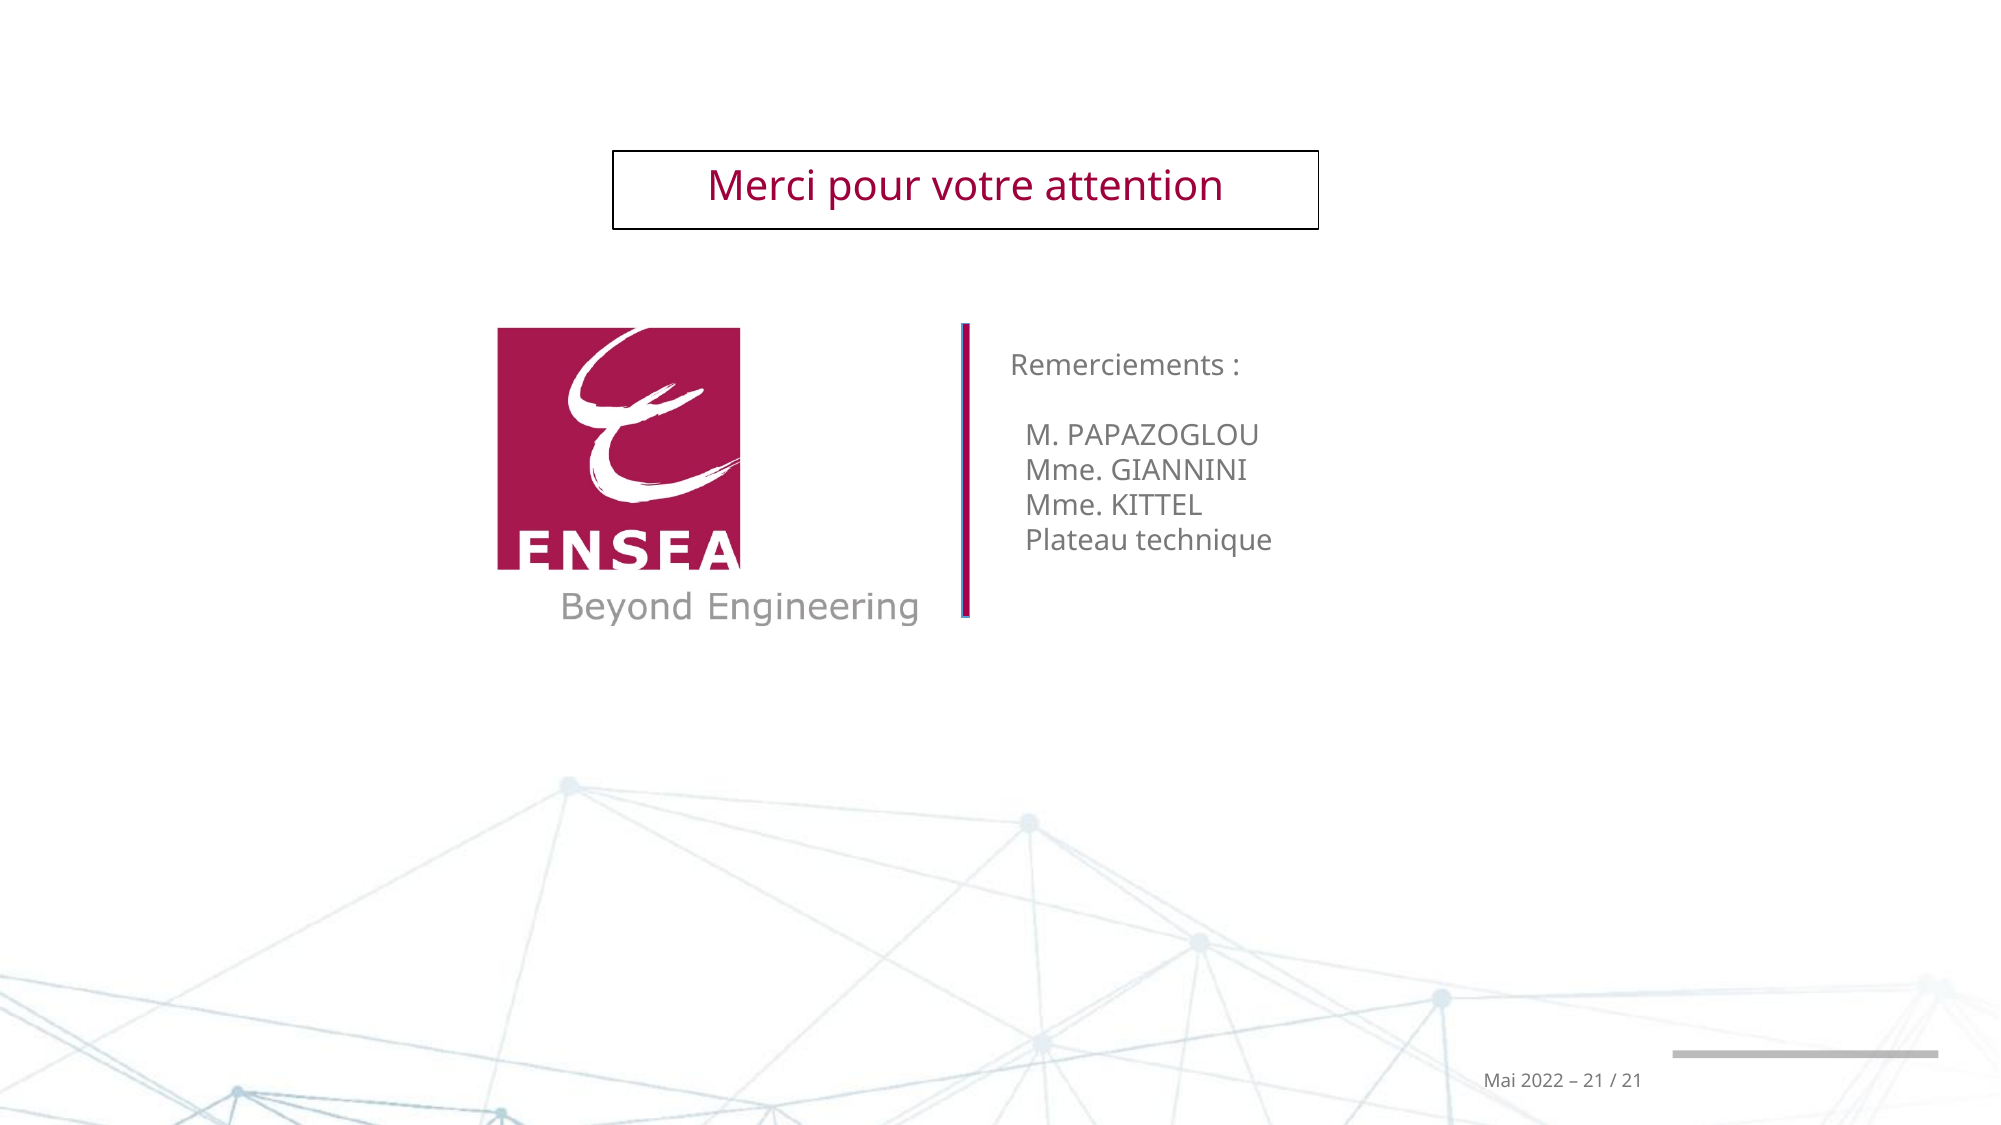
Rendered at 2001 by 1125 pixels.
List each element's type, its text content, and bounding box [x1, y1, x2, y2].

text_box Remerciements : M. PAPAZOGLOU Mme. GIANNINI Mme. KITTEL Plateau technique [995, 339, 1478, 599]
text_box [1673, 1050, 1938, 1058]
text_box Mai 2022 – ‹#› / 21 [1468, 1061, 1951, 1102]
text_box [962, 324, 969, 617]
text_box Merci pour votre attention [612, 150, 1319, 229]
picture [481, 310, 937, 645]
